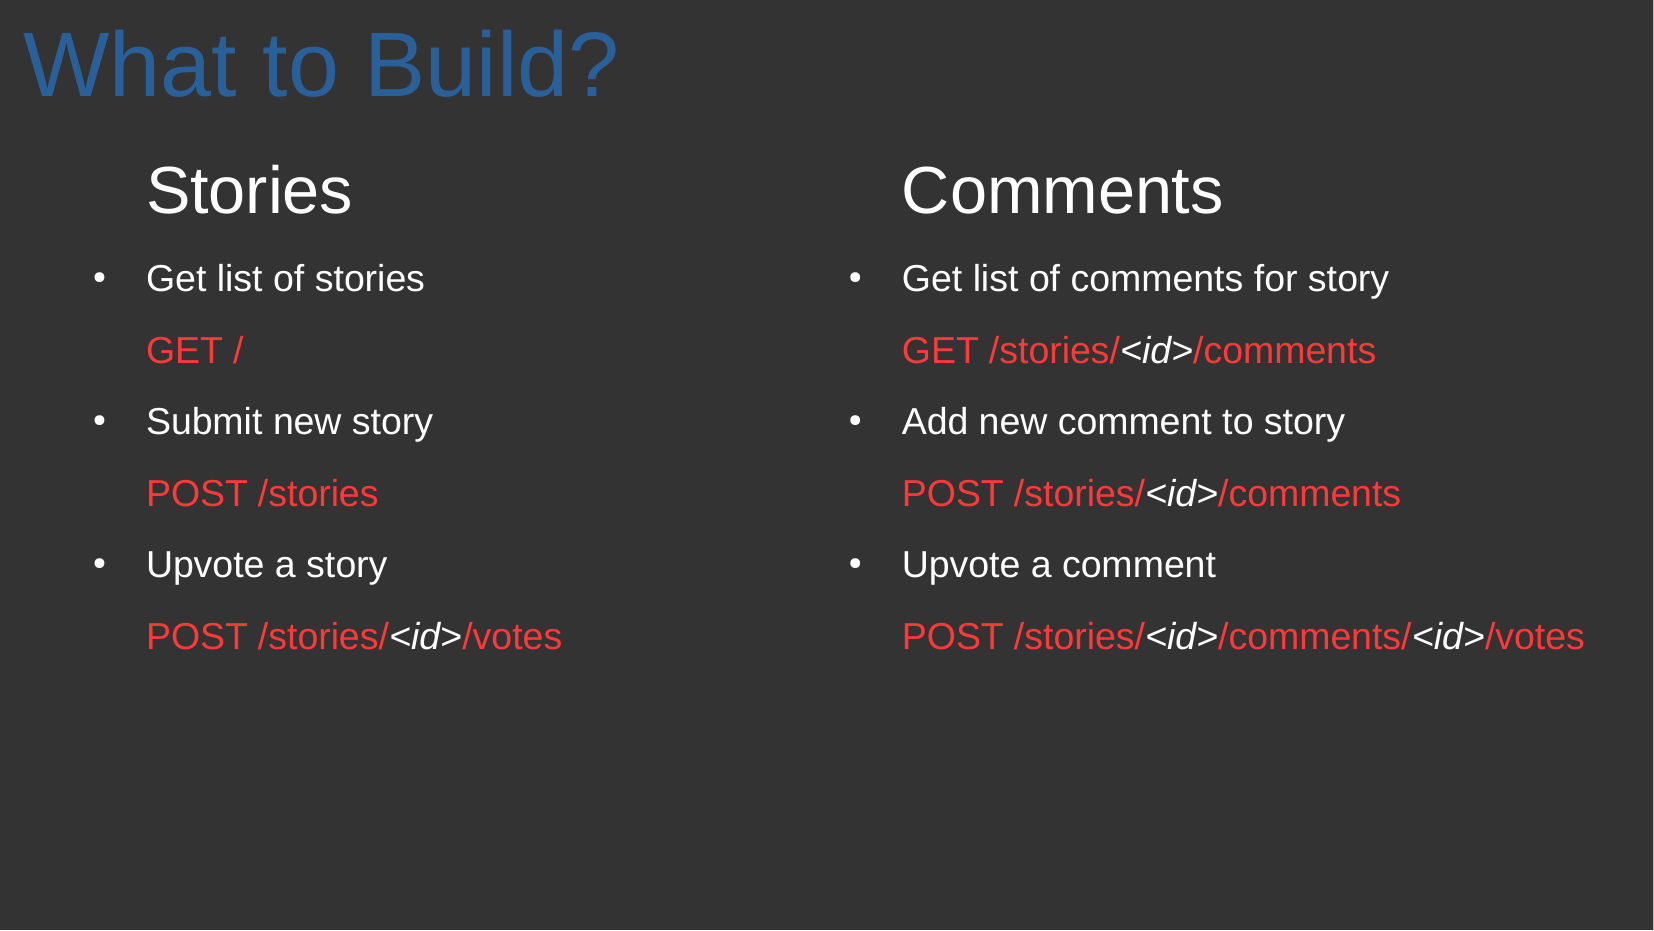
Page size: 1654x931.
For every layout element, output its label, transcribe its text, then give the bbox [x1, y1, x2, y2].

title What to Build? [23, 11, 1589, 119]
list Comments Get list of comments for story GET /stories/<id>/comments Add new comment to story POST /stories/<id>/comments Upvote a comment POST /stories/<id>/comments/<id>/votes [831, 153, 1619, 851]
list Stories Get list of stories GET / Submit new story POST /stories Upvote a story POST /stories/<id>/votes [75, 153, 815, 851]
